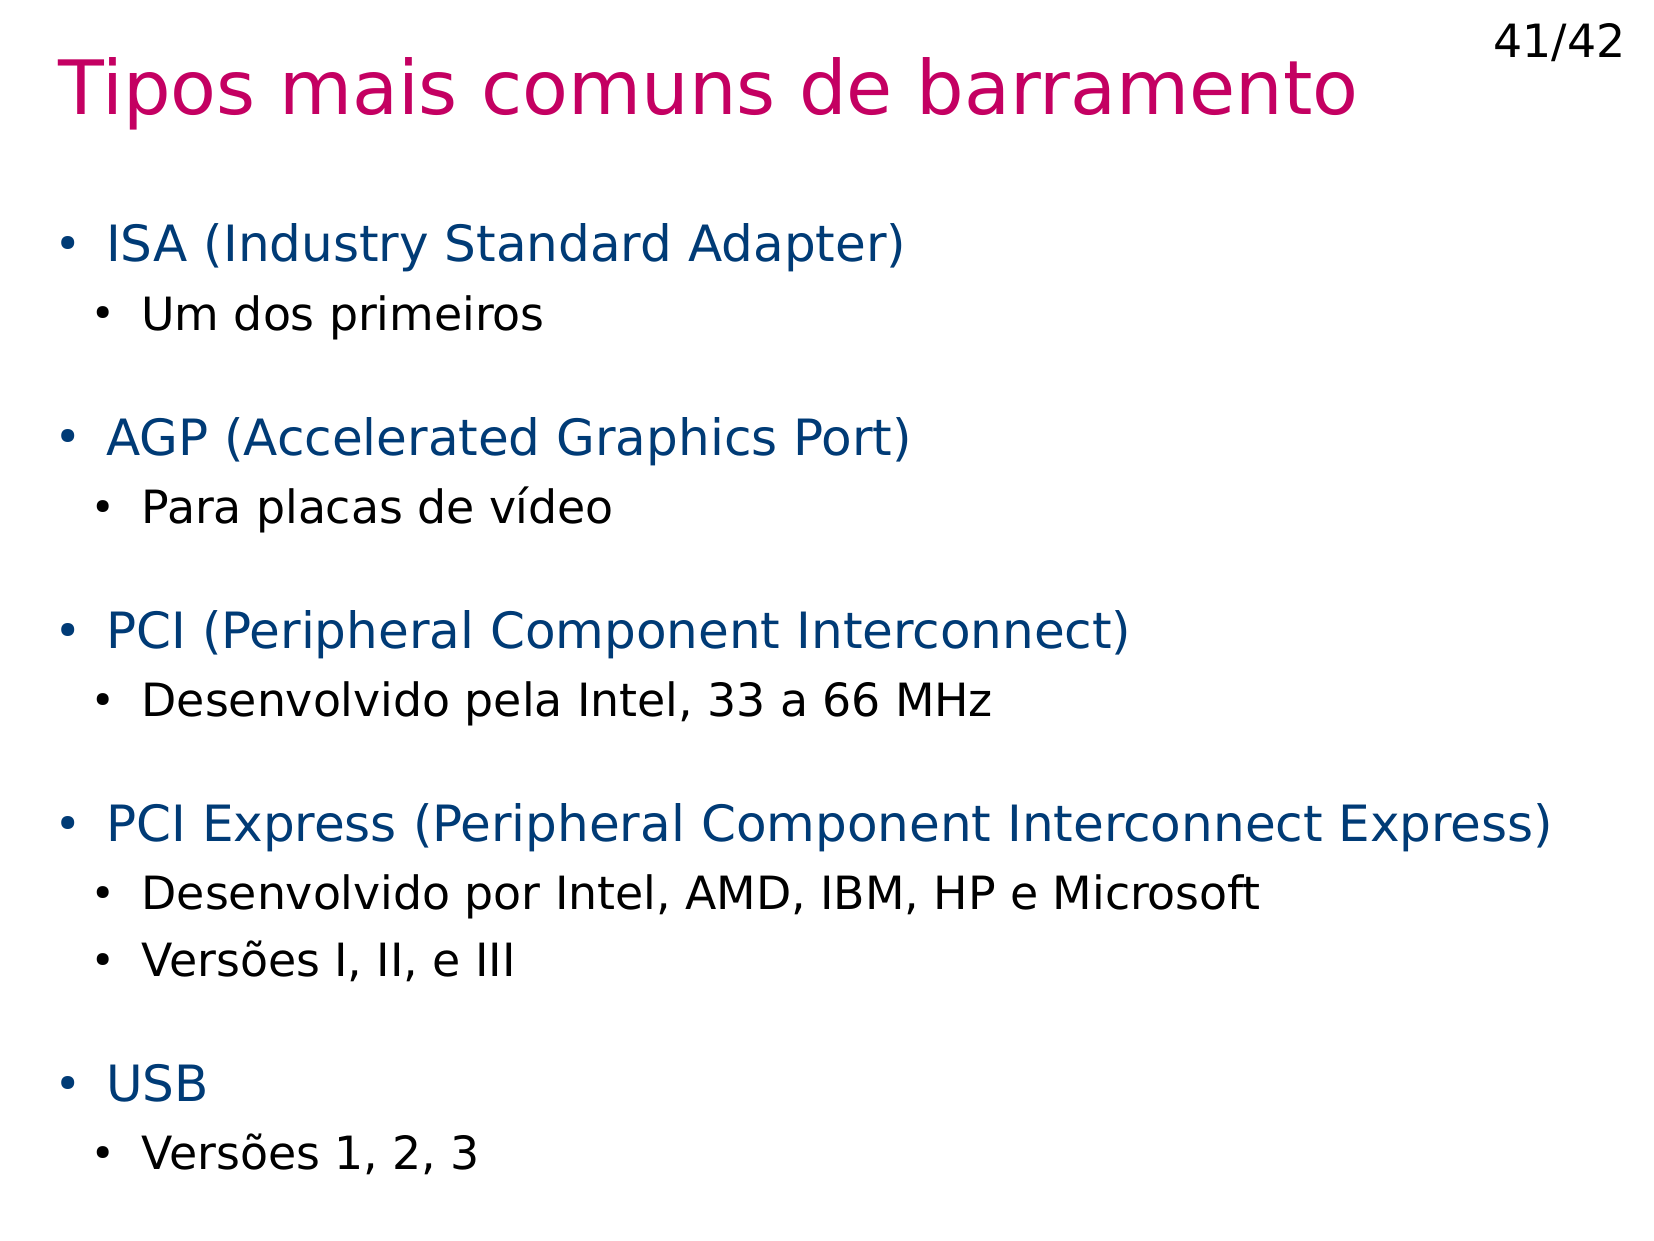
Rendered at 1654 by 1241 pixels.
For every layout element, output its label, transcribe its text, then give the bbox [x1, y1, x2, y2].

title Tipos mais comuns de barramento [59, 29, 1625, 148]
list ISA (Industry Standard Adapter) Um dos primeiros AGP (Accelerated Graphics Port) Para placas de vídeo PCI (Peripheral Component Interconnect) Desenvolvido pela Intel, 33 a 66 MHz PCI Express (Peripheral Component Interconnect Express) Desenvolvido por Intel, AMD, IBM, HP e Microsoft Versões I, II, e III USB Versões 1, 2, 3 [59, 206, 1625, 1211]
